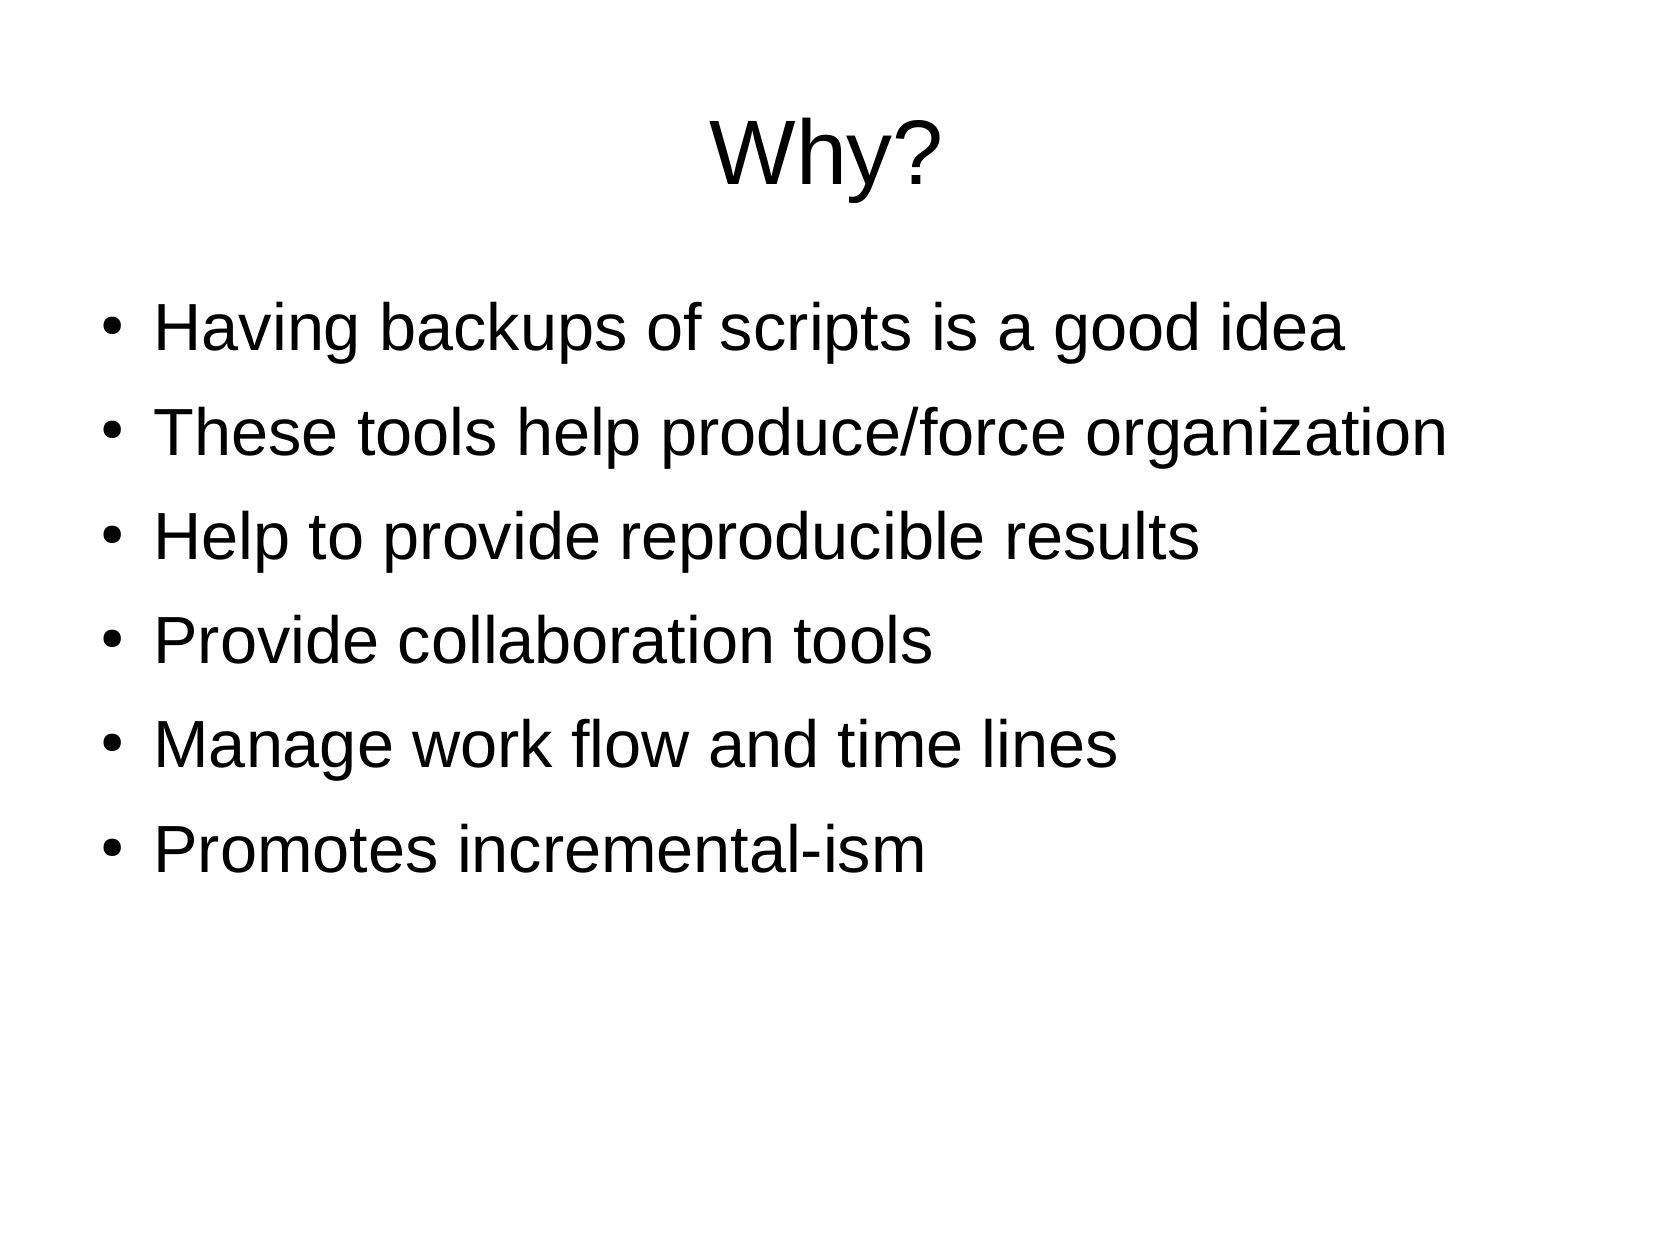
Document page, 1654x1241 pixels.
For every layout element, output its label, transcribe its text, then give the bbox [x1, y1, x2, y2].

list Having backups of scripts is a good idea These tools help produce/force organization Help to provide reproducible results Provide collaboration tools Manage work flow and time lines Promotes incremental-ism [82, 290, 1571, 1094]
title Why? [82, 56, 1571, 250]
